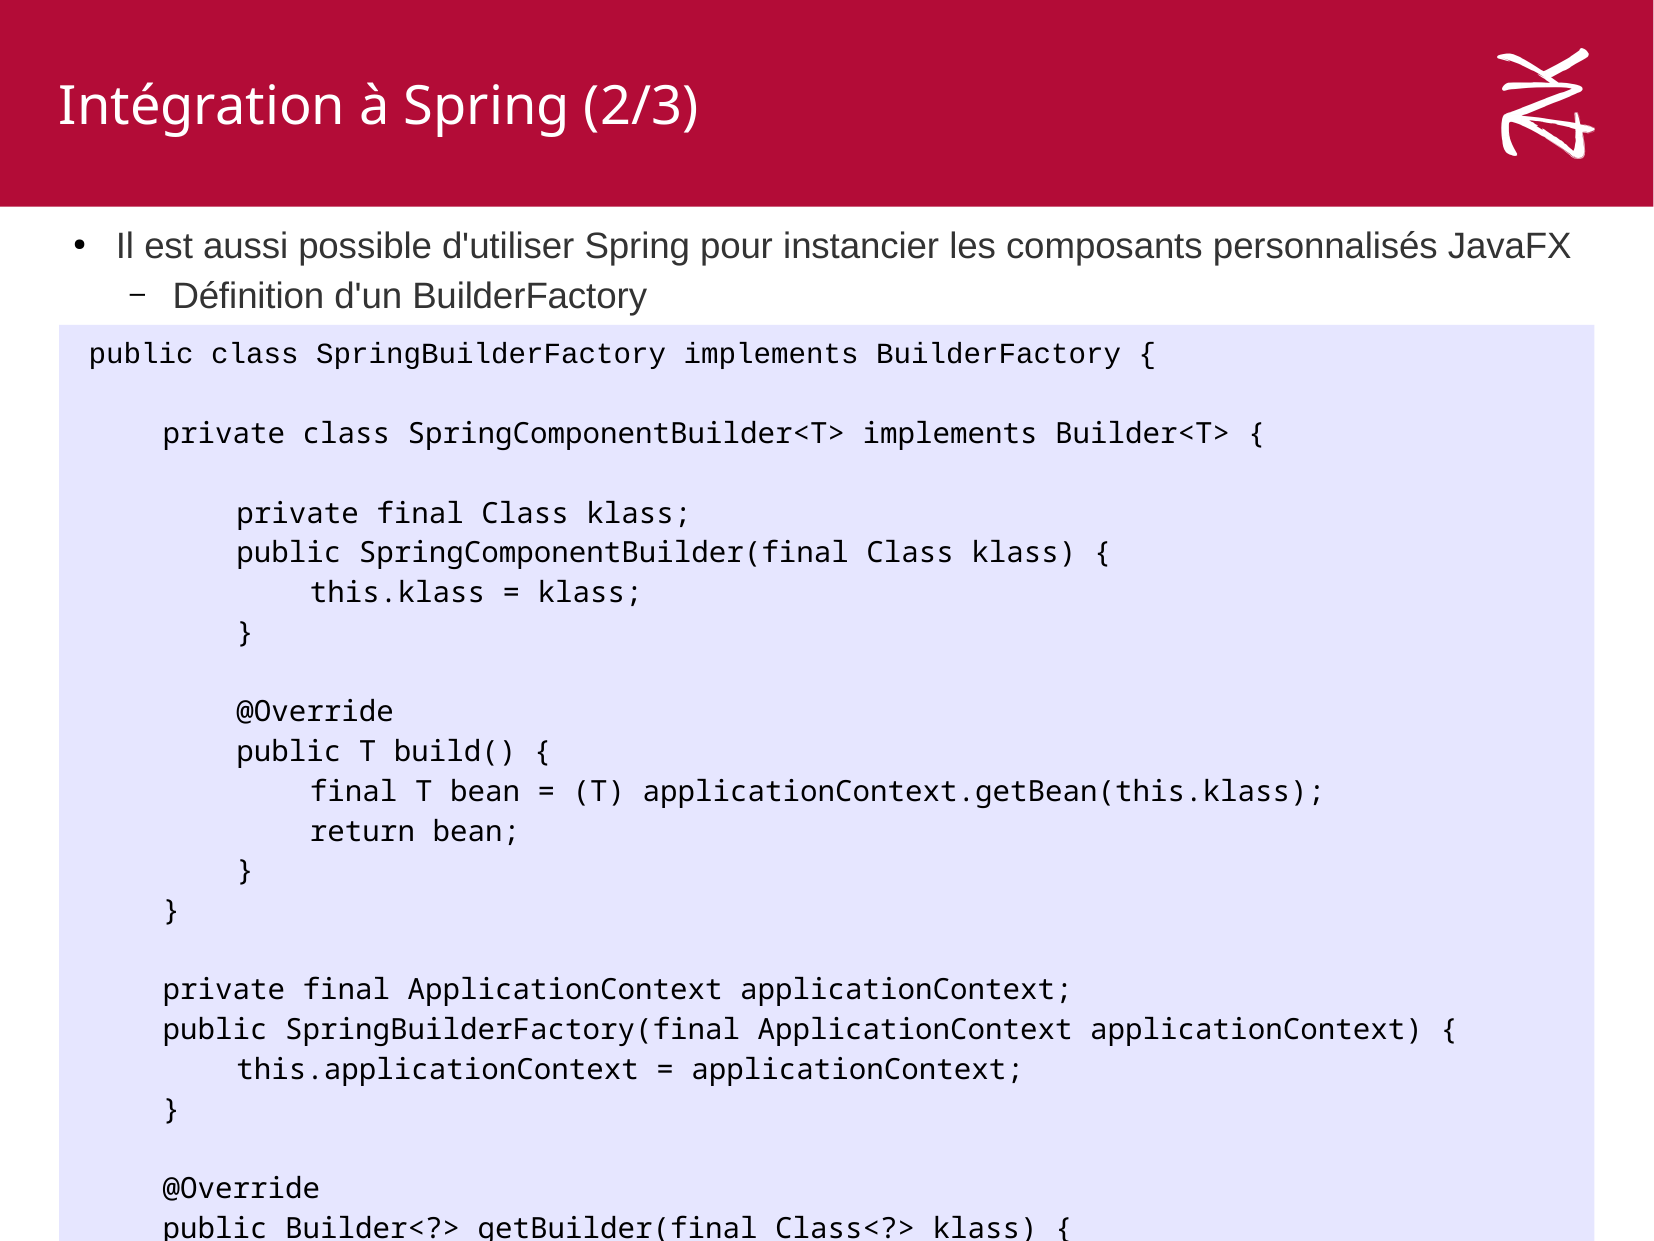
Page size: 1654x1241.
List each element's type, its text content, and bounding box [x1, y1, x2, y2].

text_box public class SpringBuilderFactory implements BuilderFactory { private class SpringComponentBuilder<T> implements Builder<T> { private final Class klass; public SpringComponentBuilder(final Class klass) { this.klass = klass; } @Override public T build() { final T bean = (T) applicationContext.getBean(this.klass); return bean; } } private final ApplicationContext applicationContext; public SpringBuilderFactory(final ApplicationContext applicationContext) { this.applicationContext = applicationContext; } @Override public Builder<?> getBuilder(final Class<?> klass) { final Component annotation = klass.getAnnotation(Component.class); if (annotation != null) return new SpringComponentBuilder(klass); else return new JavaFXBuilderFactory(); } } [59, 324, 1595, 1183]
list Il est aussi possible d'utiliser Spring pour instancier les composants personnalisés JavaFX Définition d'un BuilderFactory [59, 225, 1595, 324]
title Intégration à Spring (2/3) [59, 29, 1595, 178]
